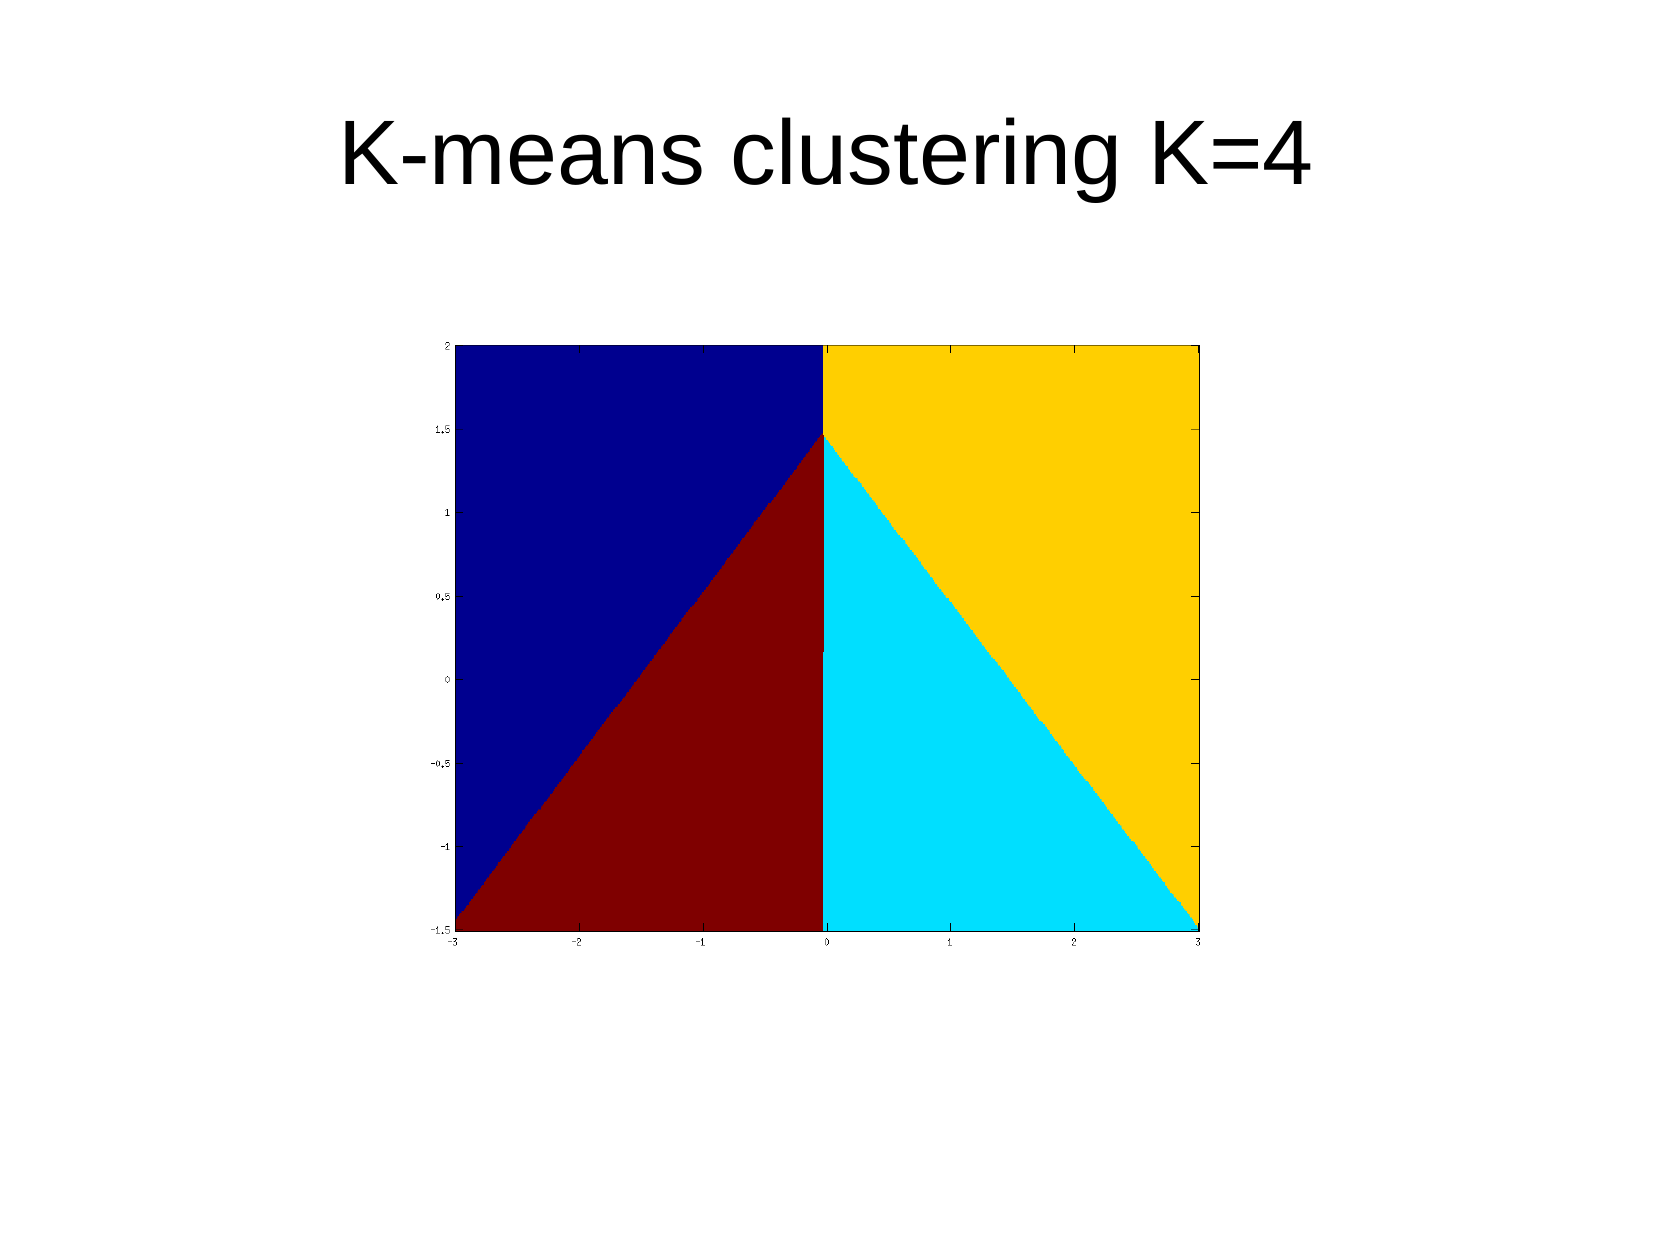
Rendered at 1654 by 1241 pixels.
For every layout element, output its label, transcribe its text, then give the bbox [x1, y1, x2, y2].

title K-means clustering K=4 [82, 49, 1571, 257]
picture [330, 290, 1290, 1010]
